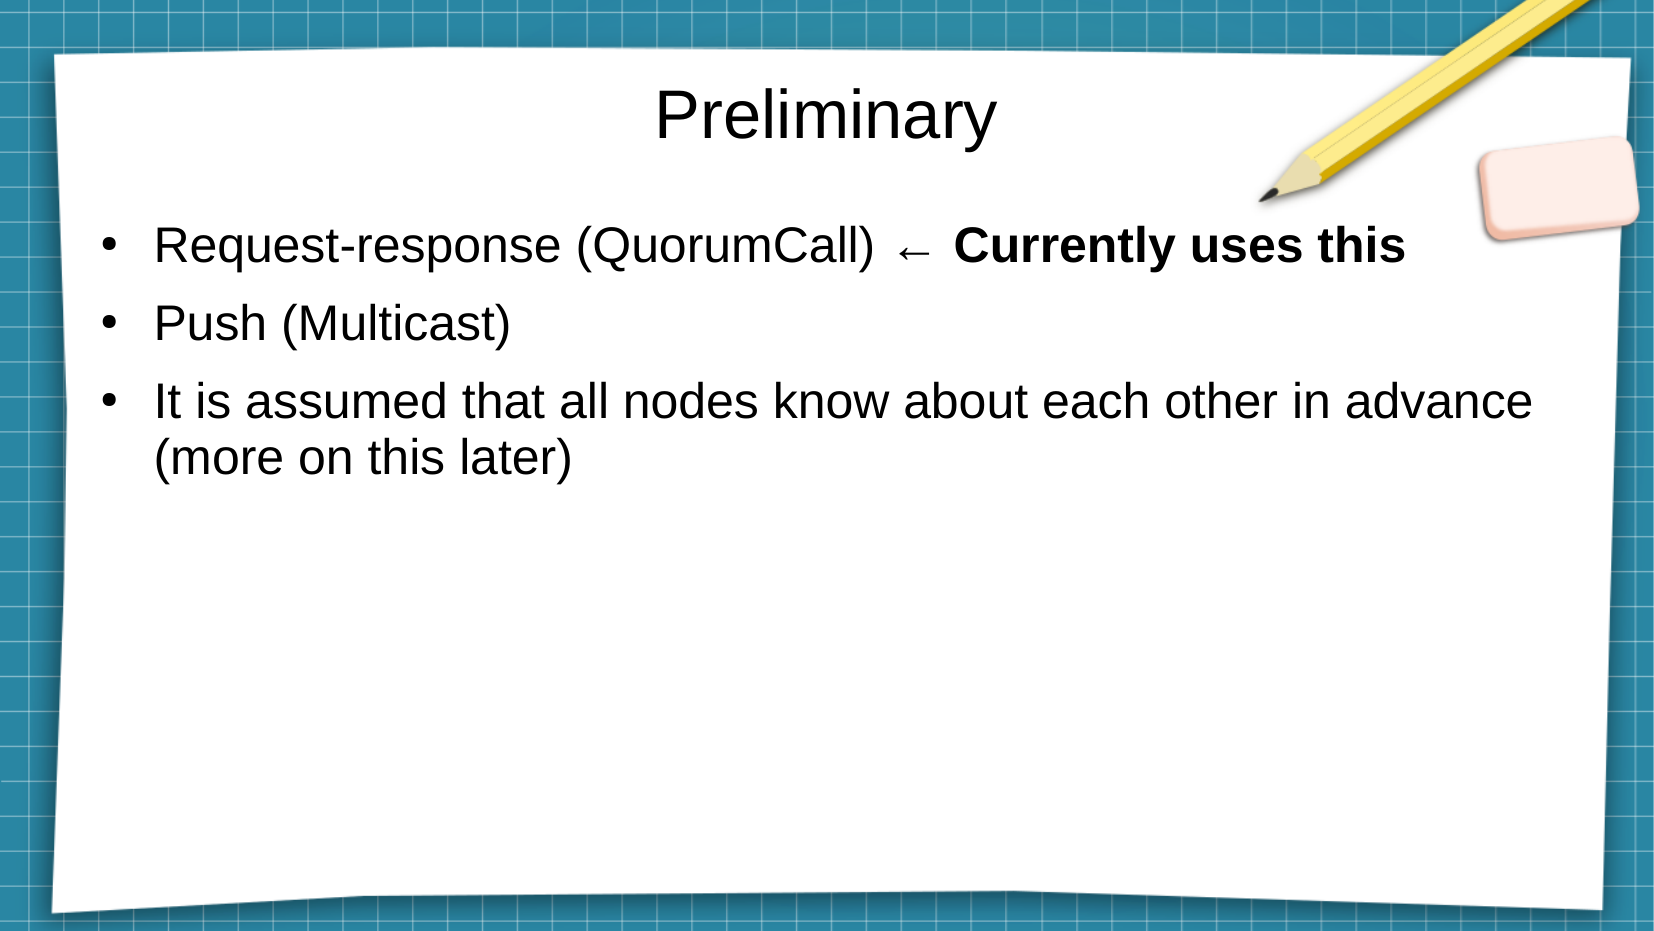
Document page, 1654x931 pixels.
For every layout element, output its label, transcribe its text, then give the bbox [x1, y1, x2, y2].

picture [0, 0, 1654, 931]
list Request-response (QuorumCall) ← Currently uses this Push (Multicast) It is assumed that all nodes know about each other in advance (more on this later) [82, 217, 1571, 758]
title Preliminary [82, 37, 1571, 193]
